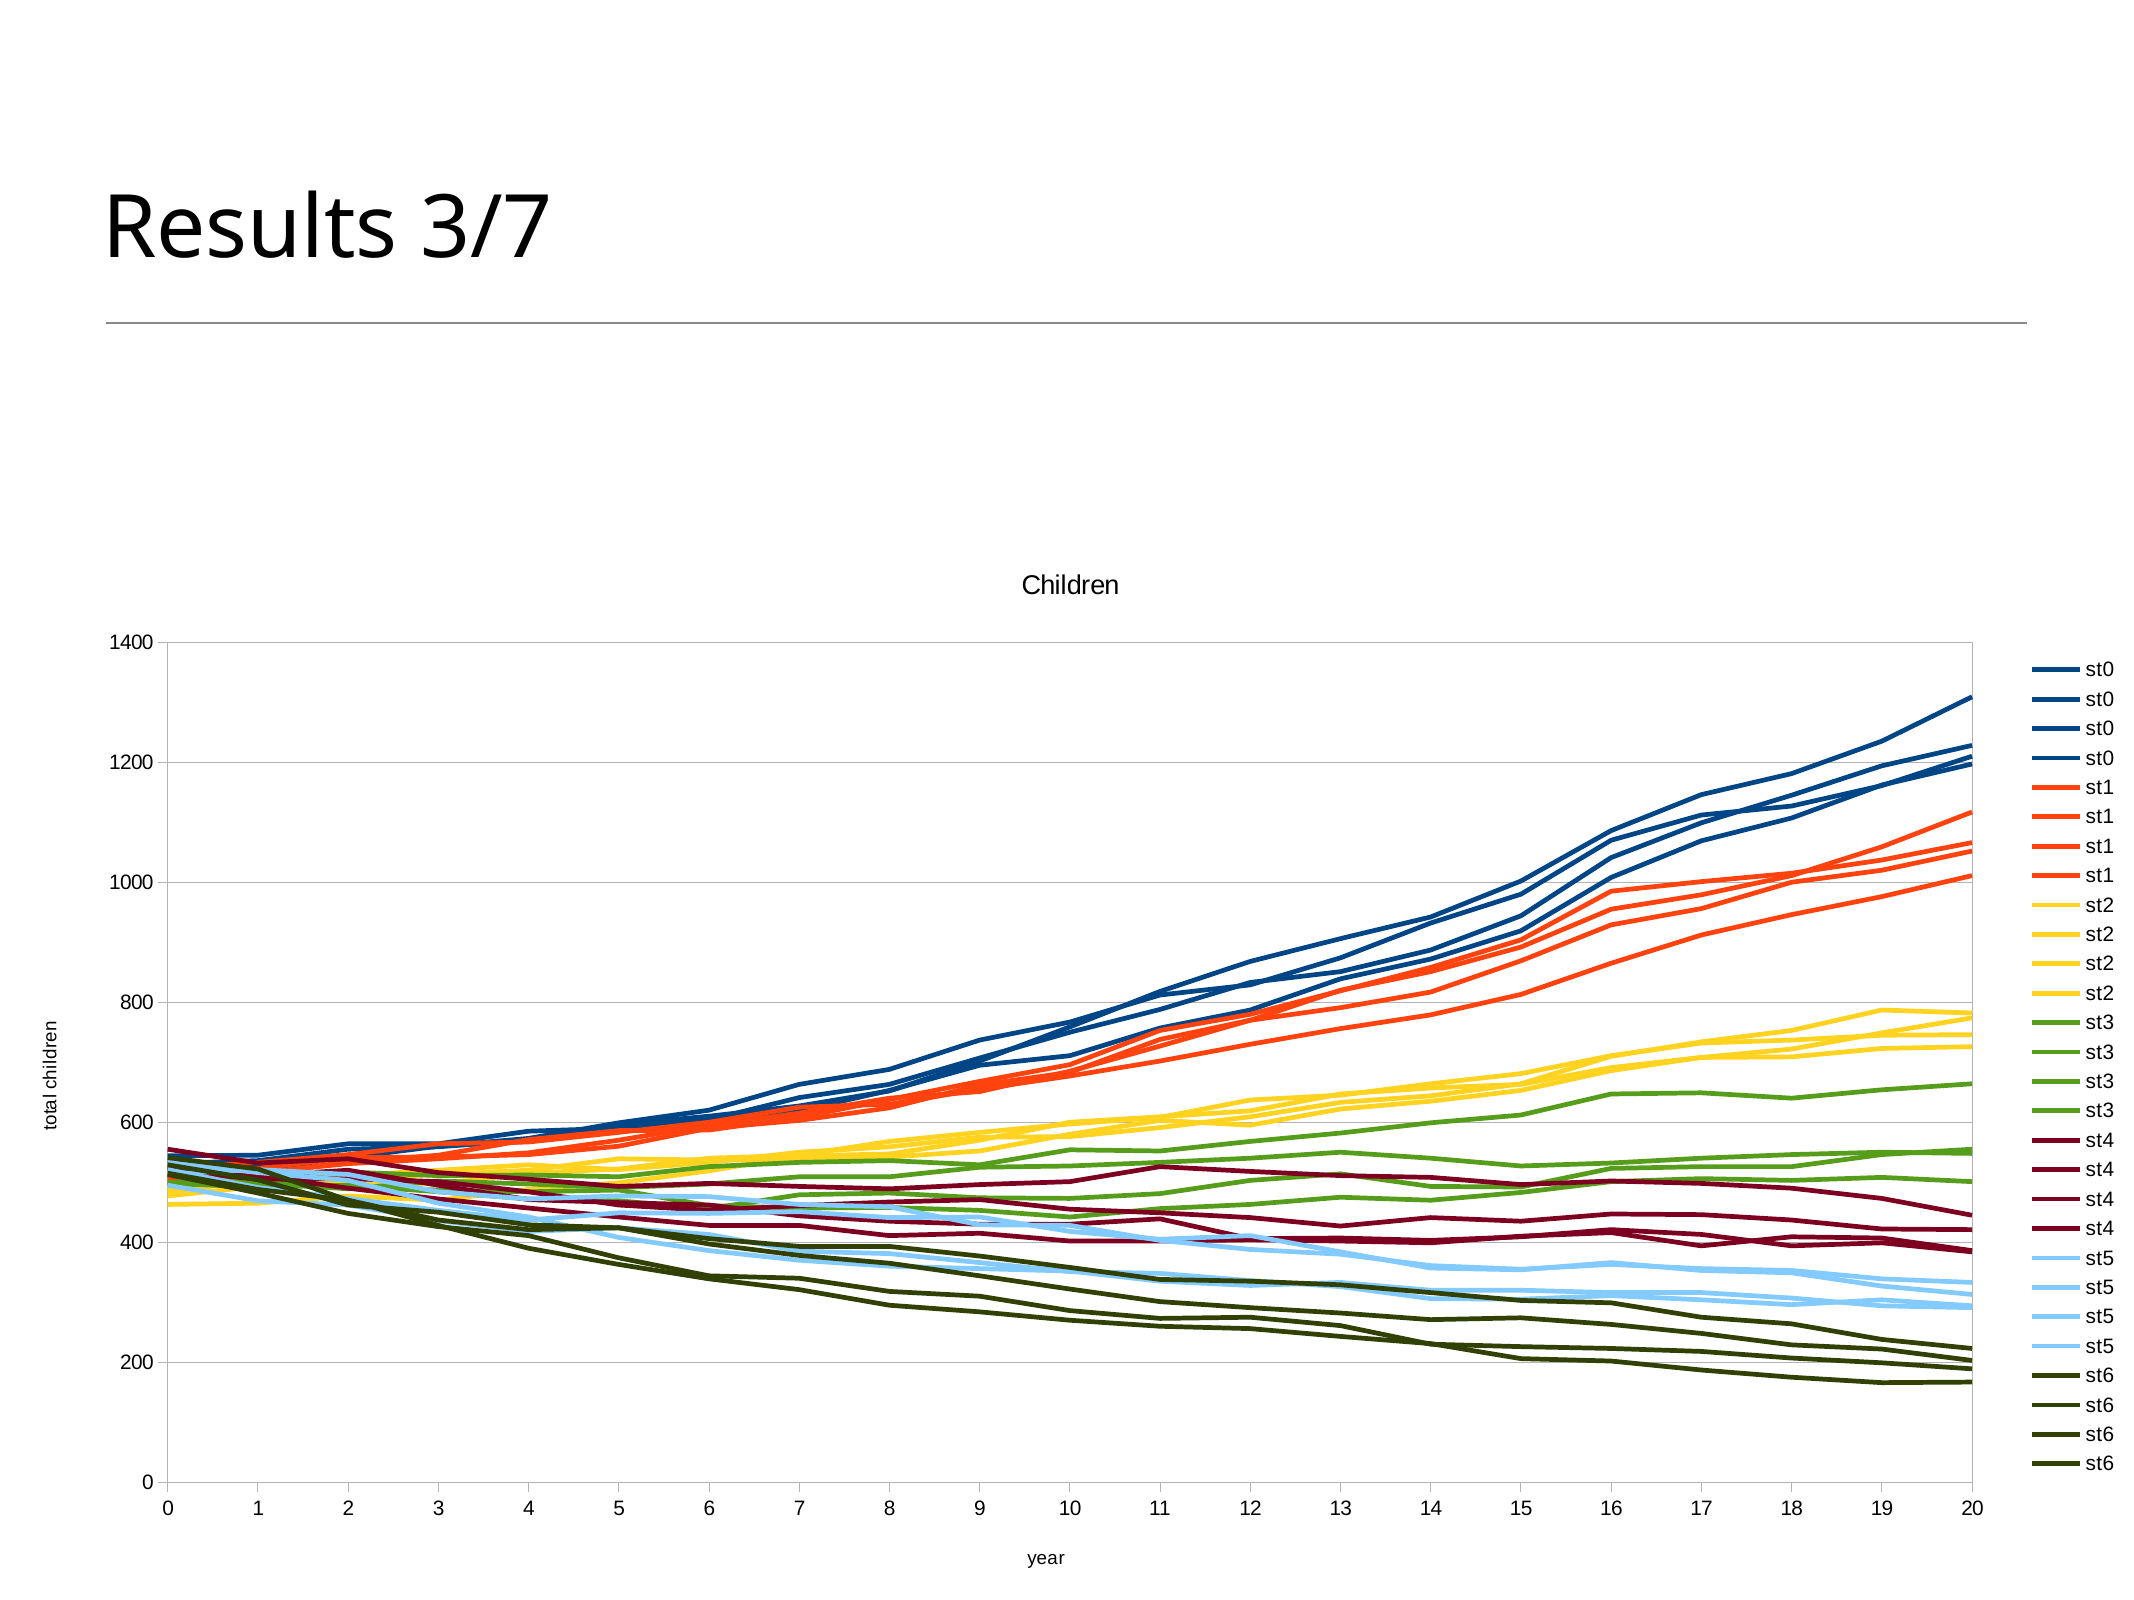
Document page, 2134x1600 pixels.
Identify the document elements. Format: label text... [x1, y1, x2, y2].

chart [6, 533, 2134, 1600]
title Results 3/7 [93, 54, 2040, 284]
